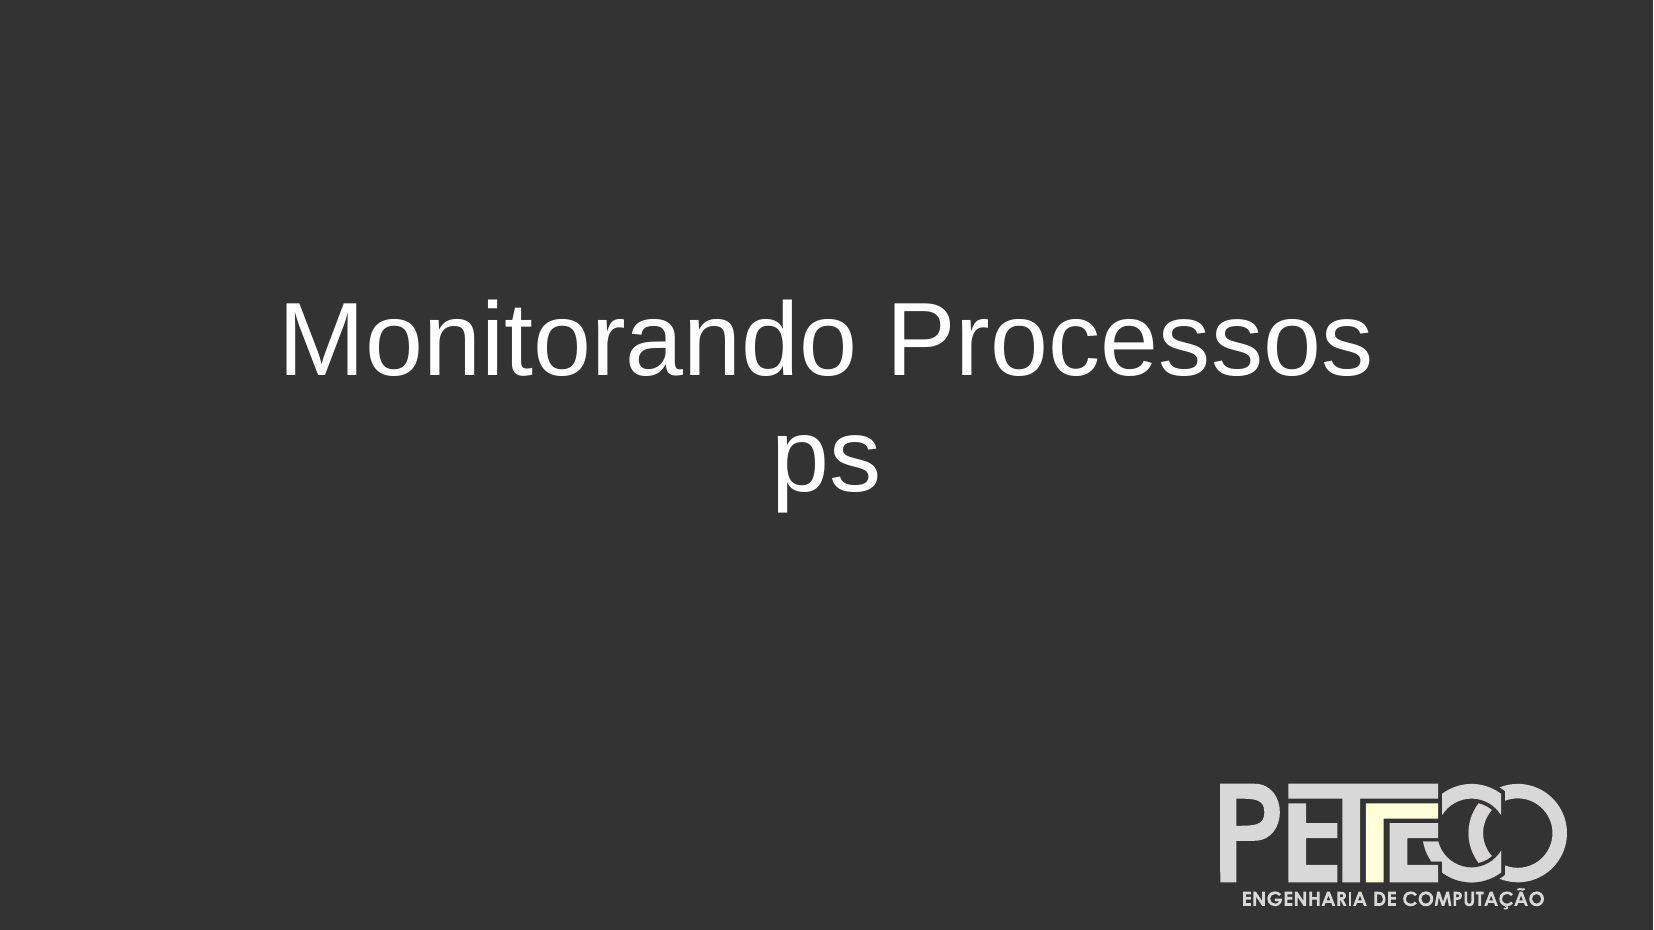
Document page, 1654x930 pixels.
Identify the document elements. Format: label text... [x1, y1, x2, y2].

subtitle Monitorando Processos ps [82, 37, 1571, 757]
